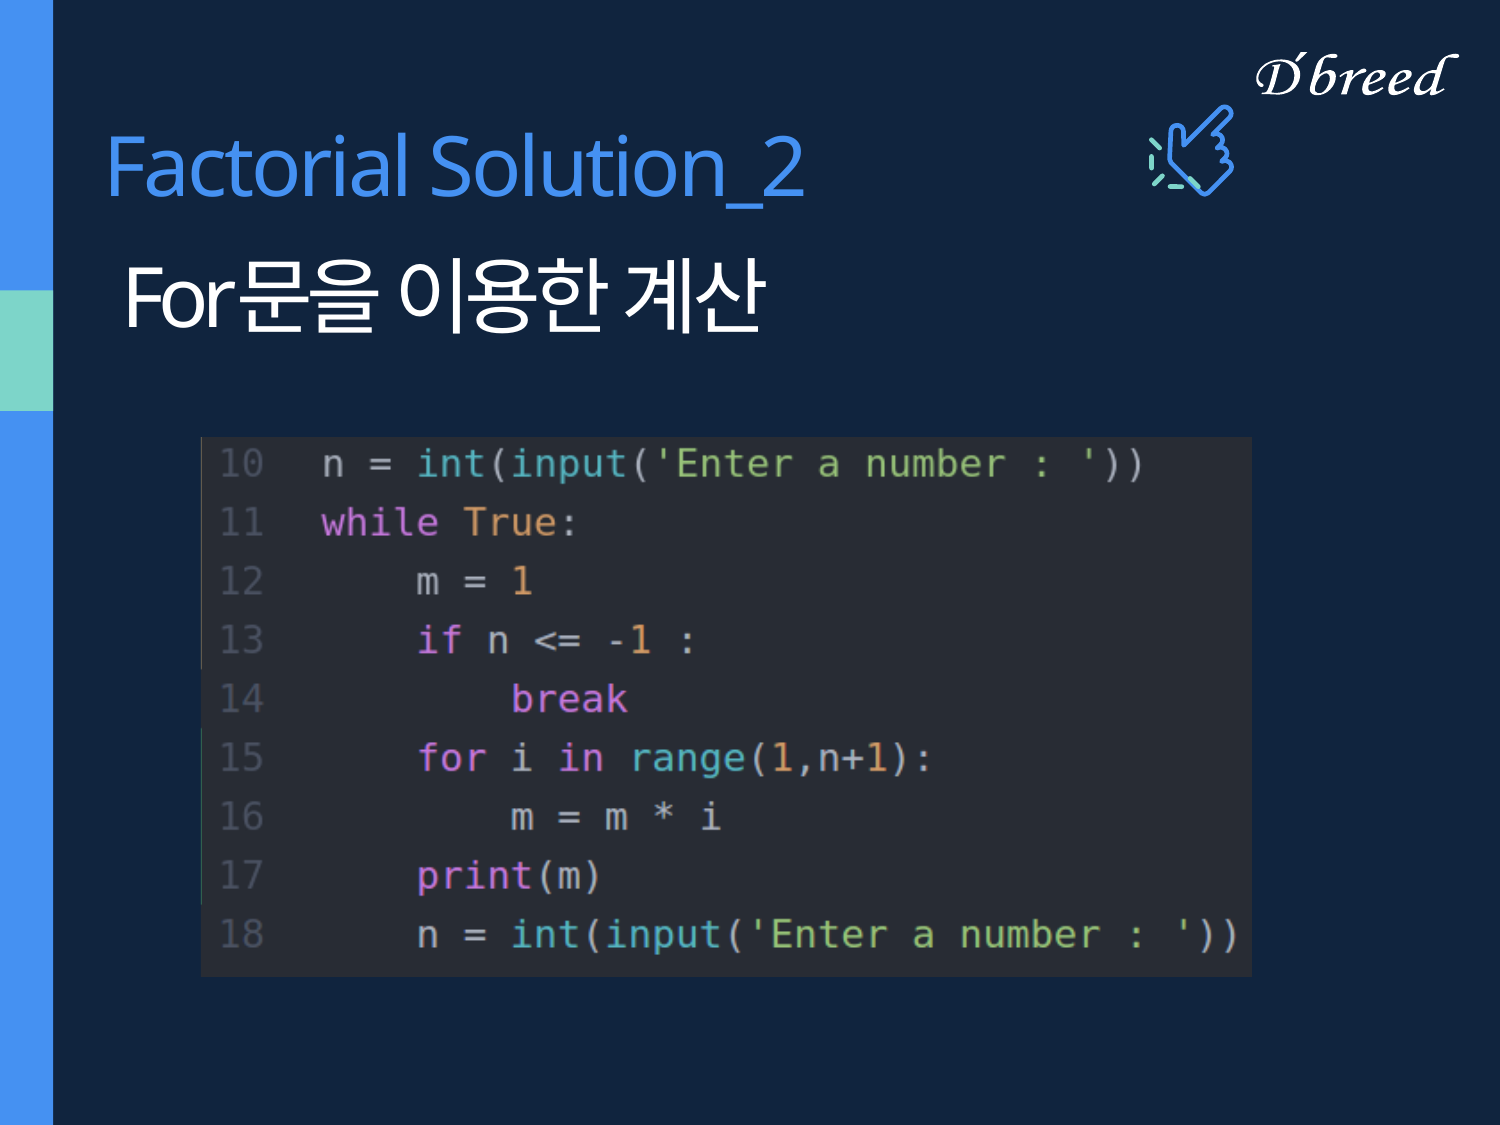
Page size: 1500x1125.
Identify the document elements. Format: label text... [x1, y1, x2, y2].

text_box For문을 이용한 계산 [106, 236, 1187, 352]
picture [200, 437, 1252, 977]
text_box [0, 0, 54, 1125]
text_box Factorial Solution_2 [88, 105, 1016, 221]
